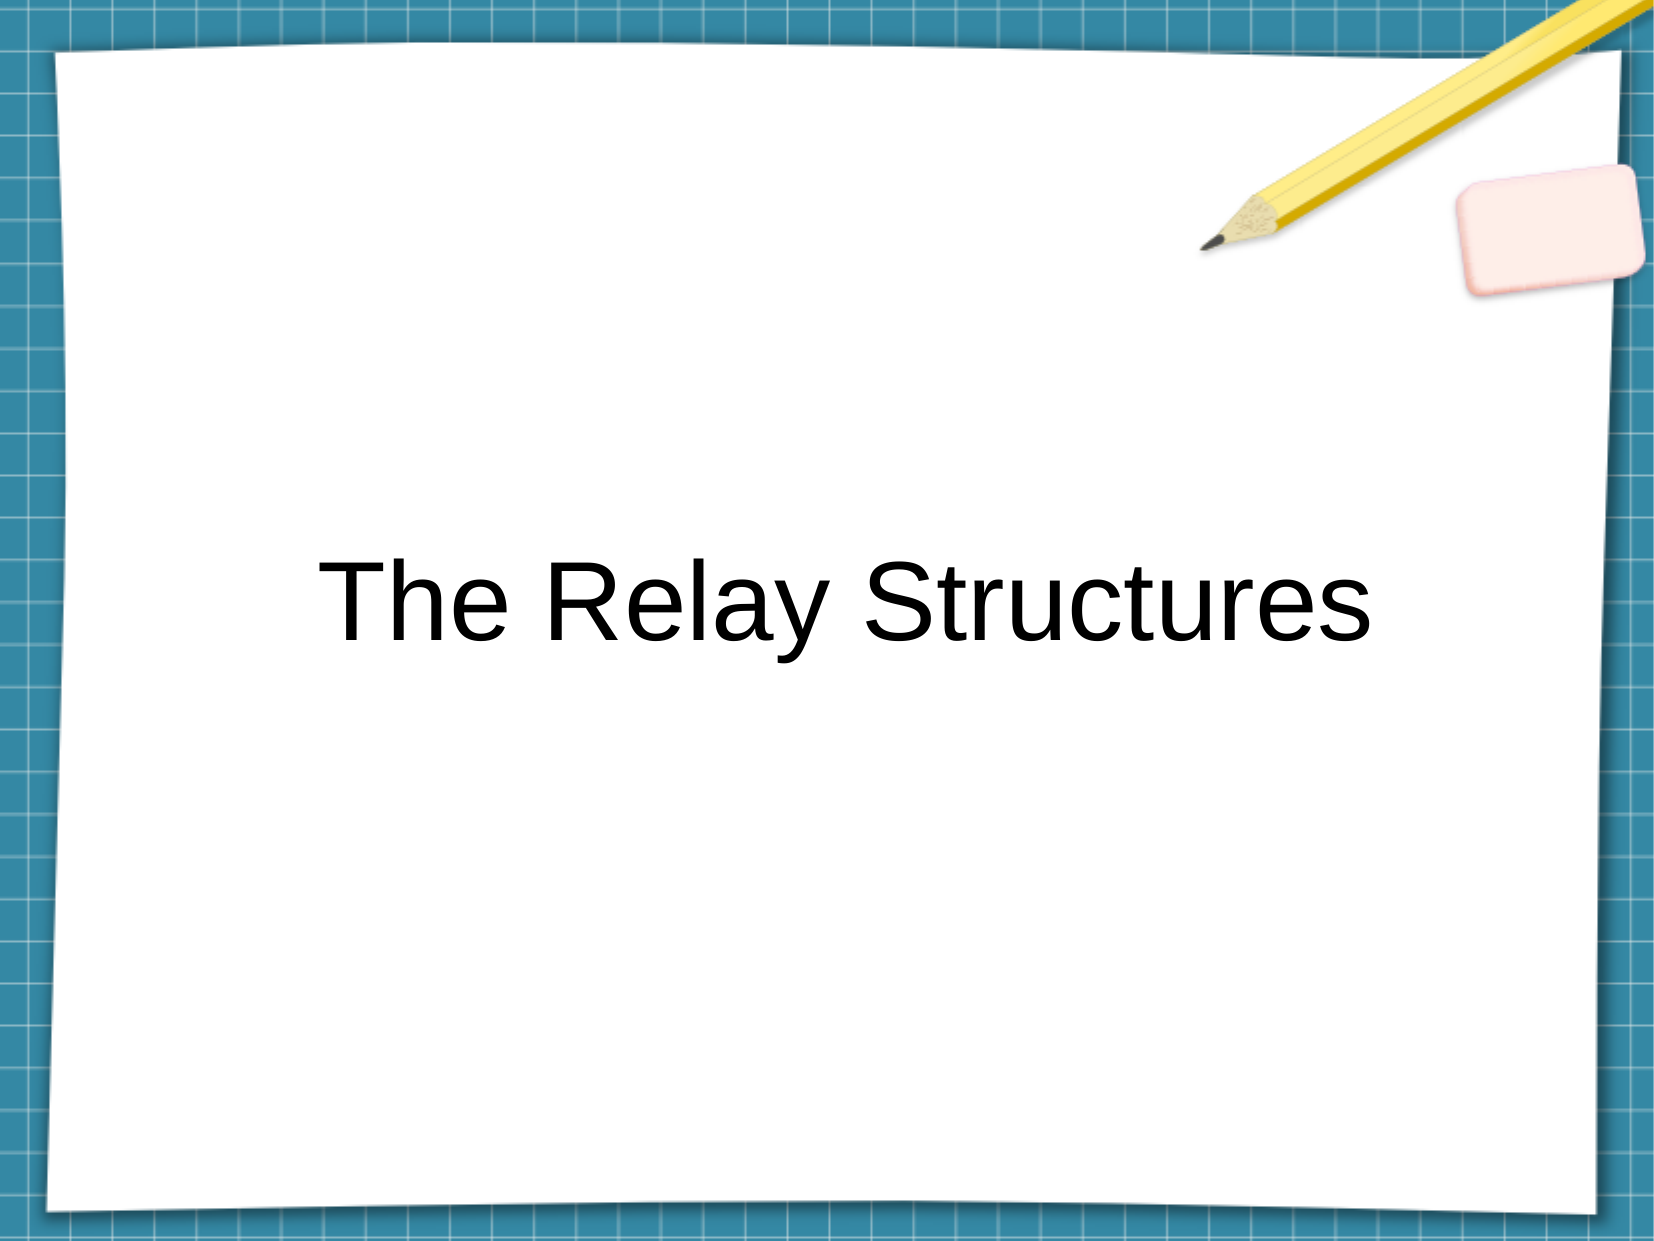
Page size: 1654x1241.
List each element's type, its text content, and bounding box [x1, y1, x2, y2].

picture [0, 0, 1654, 1241]
title The Relay Structures [101, 497, 1591, 706]
